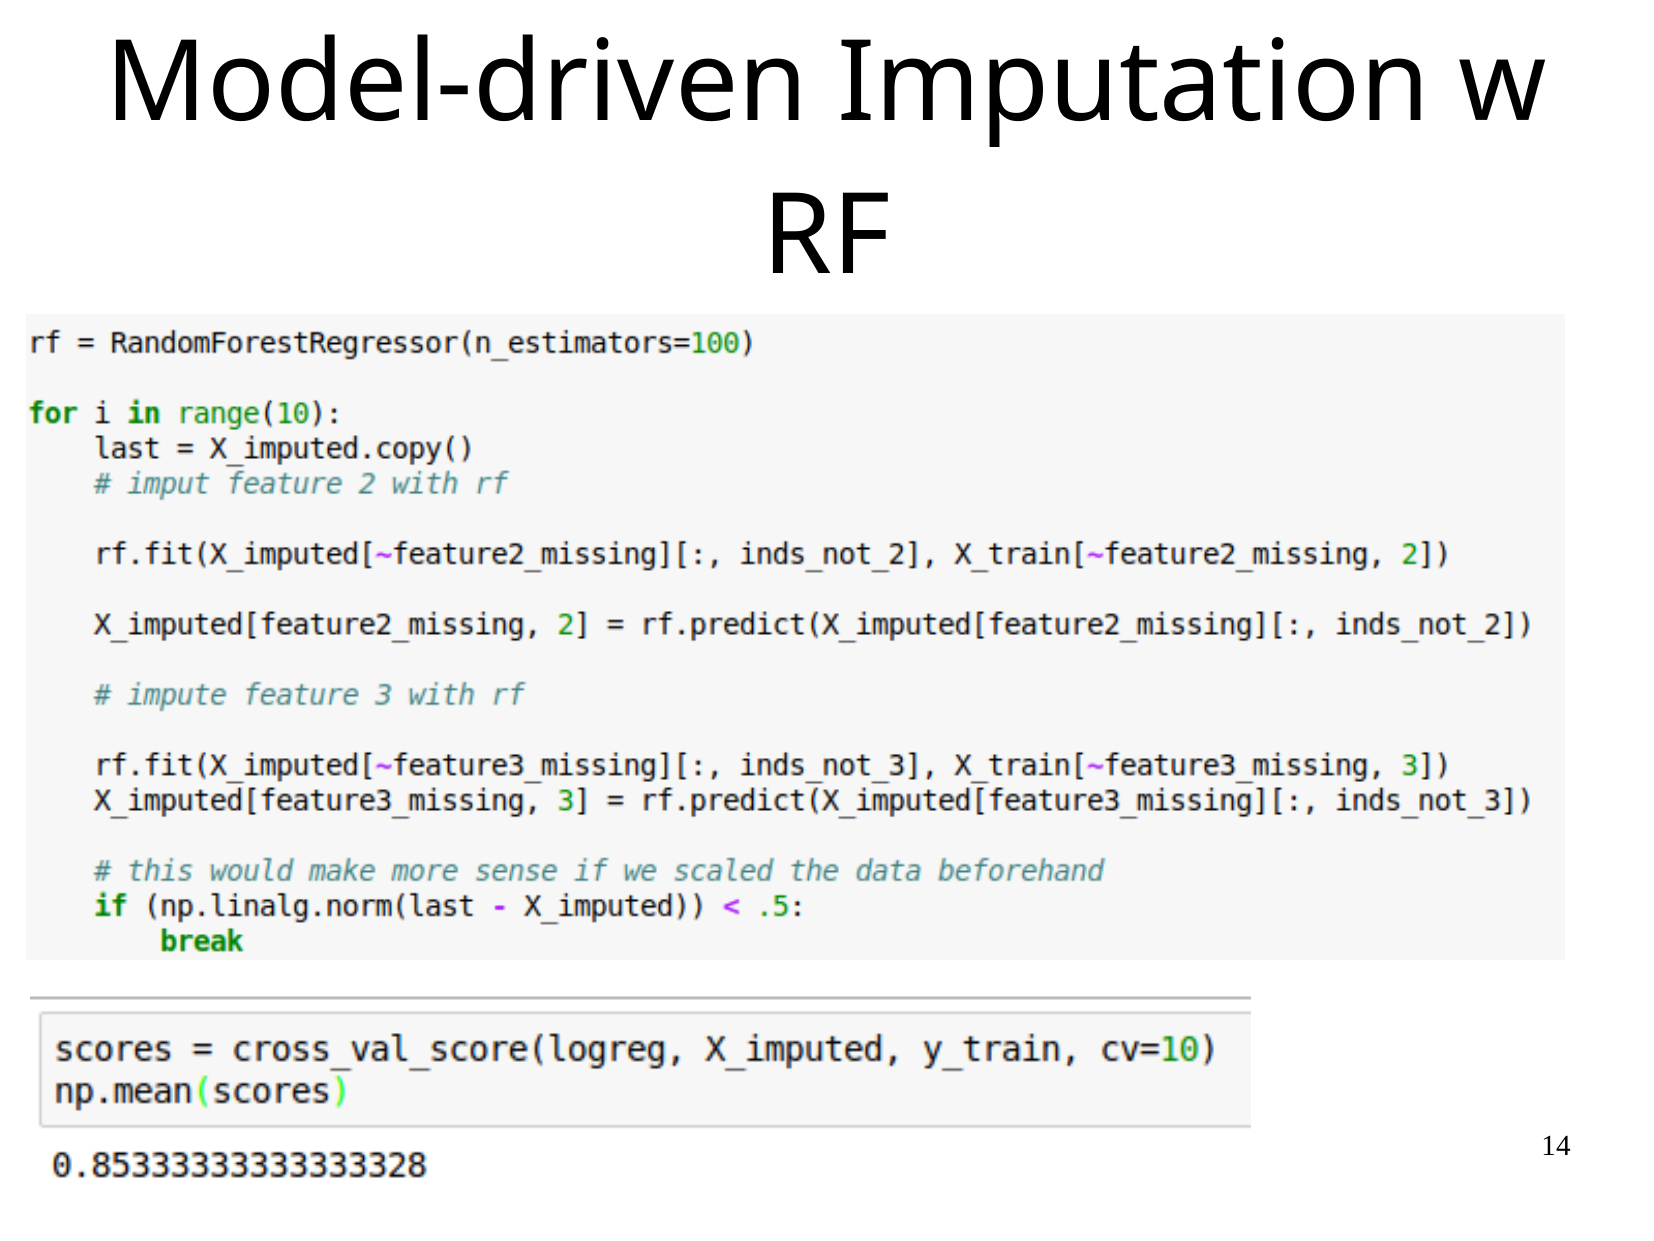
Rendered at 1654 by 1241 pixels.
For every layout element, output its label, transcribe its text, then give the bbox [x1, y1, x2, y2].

picture [26, 314, 1565, 961]
picture [30, 995, 1251, 1201]
title Model-driven Imputation w RF [82, 49, 1571, 257]
